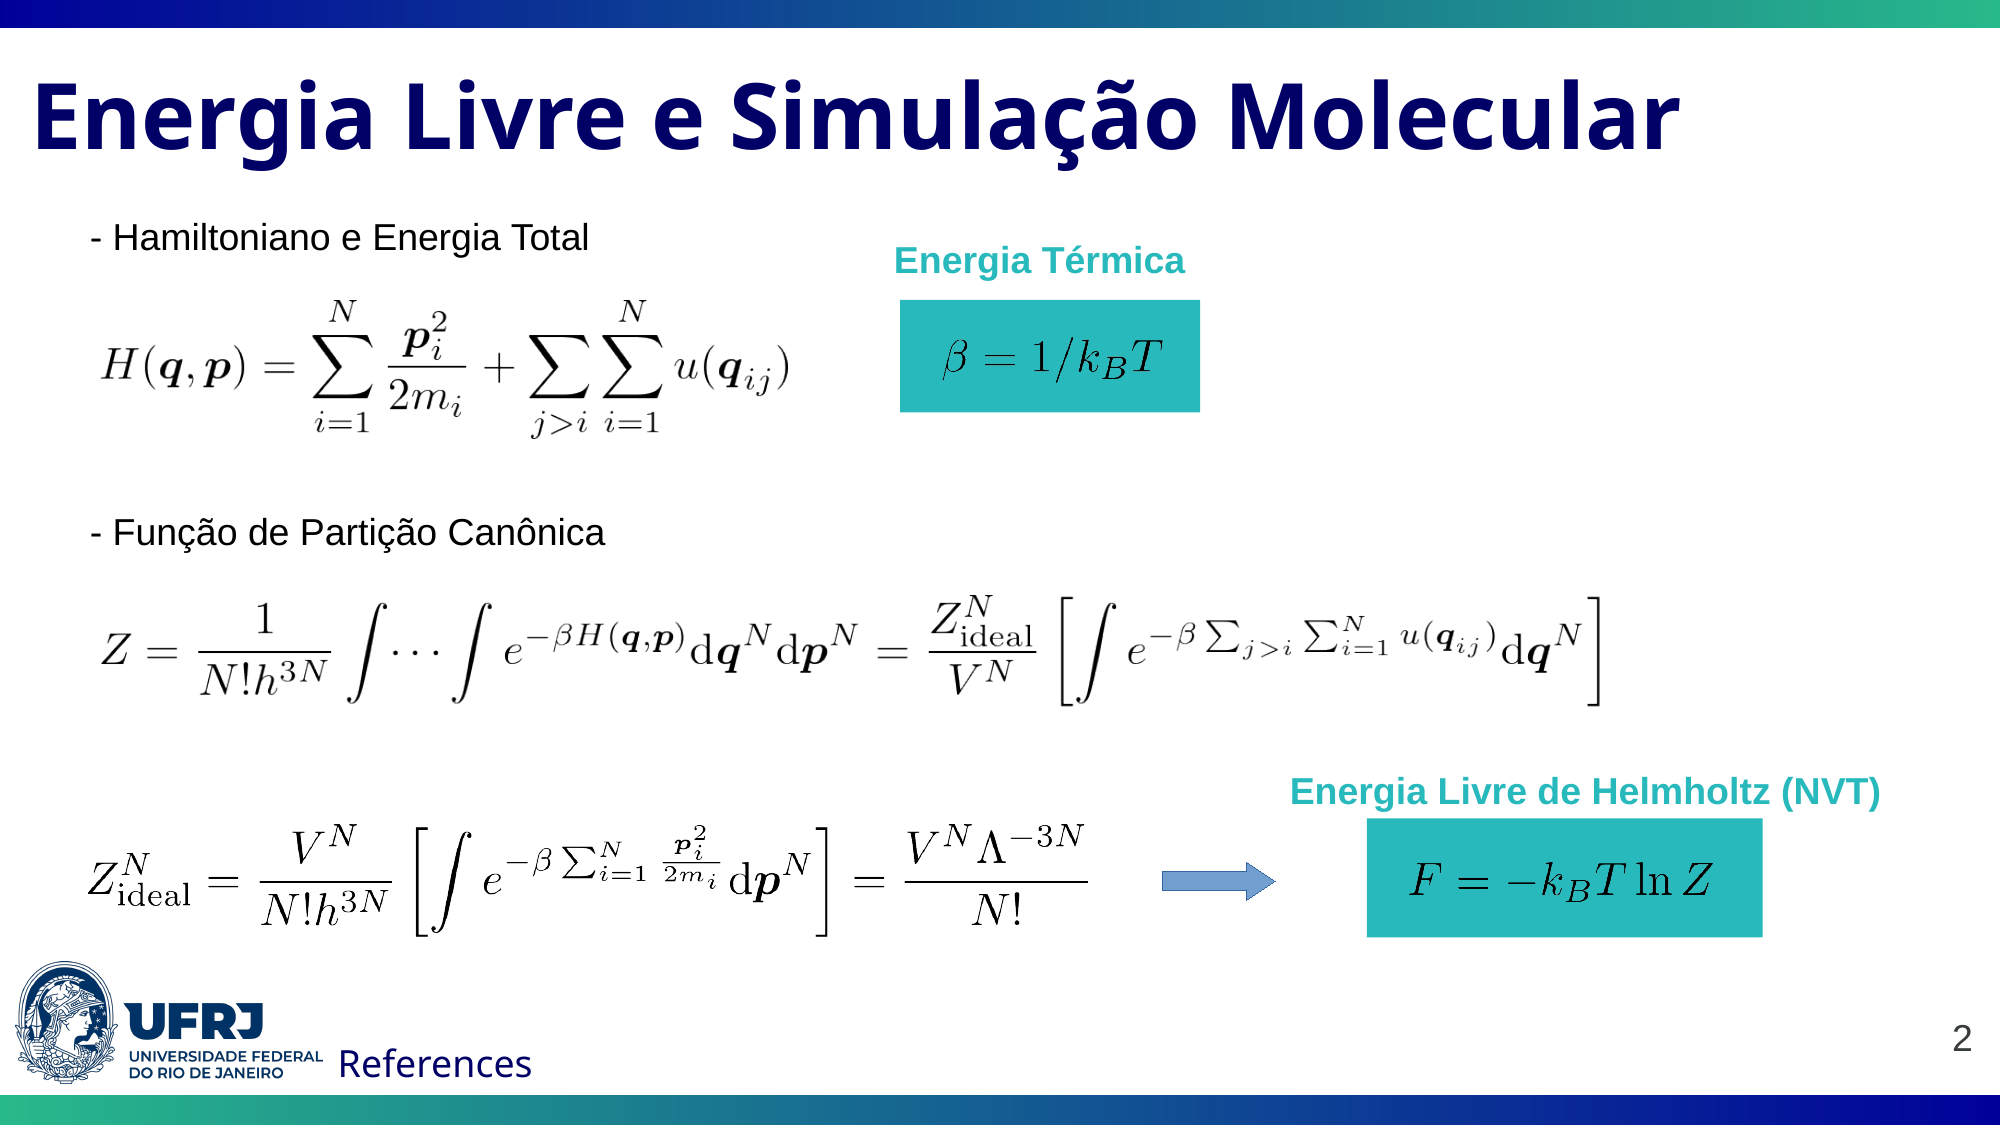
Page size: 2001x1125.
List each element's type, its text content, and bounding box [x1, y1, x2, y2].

picture [942, 337, 1163, 383]
text_box [1162, 862, 1276, 901]
text_box Energia Térmica [862, 232, 1217, 300]
picture [15, 961, 323, 1084]
picture [100, 300, 788, 439]
text_box References [322, 1022, 2000, 1109]
text_box [0, 0, 2000, 28]
picture [101, 595, 1600, 708]
text_box - Hamiltoniano e Energia Total [75, 209, 788, 285]
text_box [1366, 863, 1763, 938]
picture [87, 824, 1088, 937]
text_box [0, 1095, 2000, 1125]
picture [1409, 863, 1713, 902]
text_box Energia Livre e Simulação Molecular [15, 31, 1719, 210]
text_box Energia Livre de Helmholtz (NVT) [1275, 763, 1913, 863]
text_box - Função de Partição Canônica [75, 504, 788, 580]
text_box <number> [1761, 1010, 1988, 1081]
text_box [900, 300, 1201, 413]
